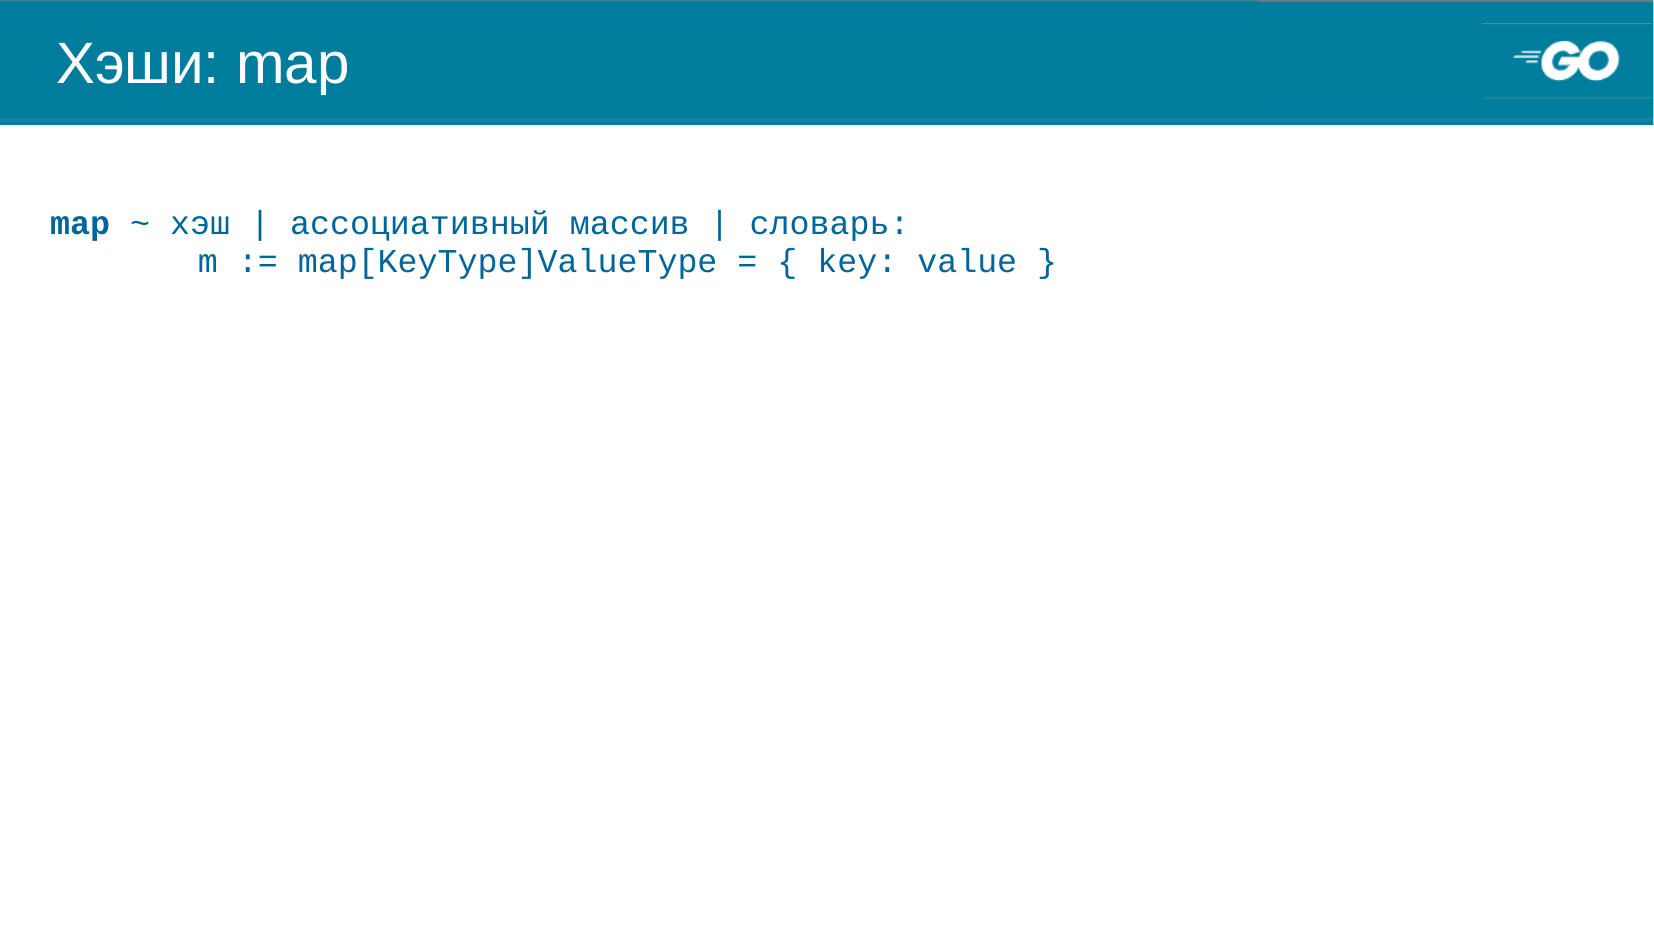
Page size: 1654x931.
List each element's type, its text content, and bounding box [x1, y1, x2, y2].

text_box map ~ хэш | ассоциативный массив | словарь: m := map[KeyType]ValueType = { key: value } [35, 124, 1619, 898]
text_box Хэши: map [41, 23, 1495, 104]
picture [1542, 41, 1619, 81]
